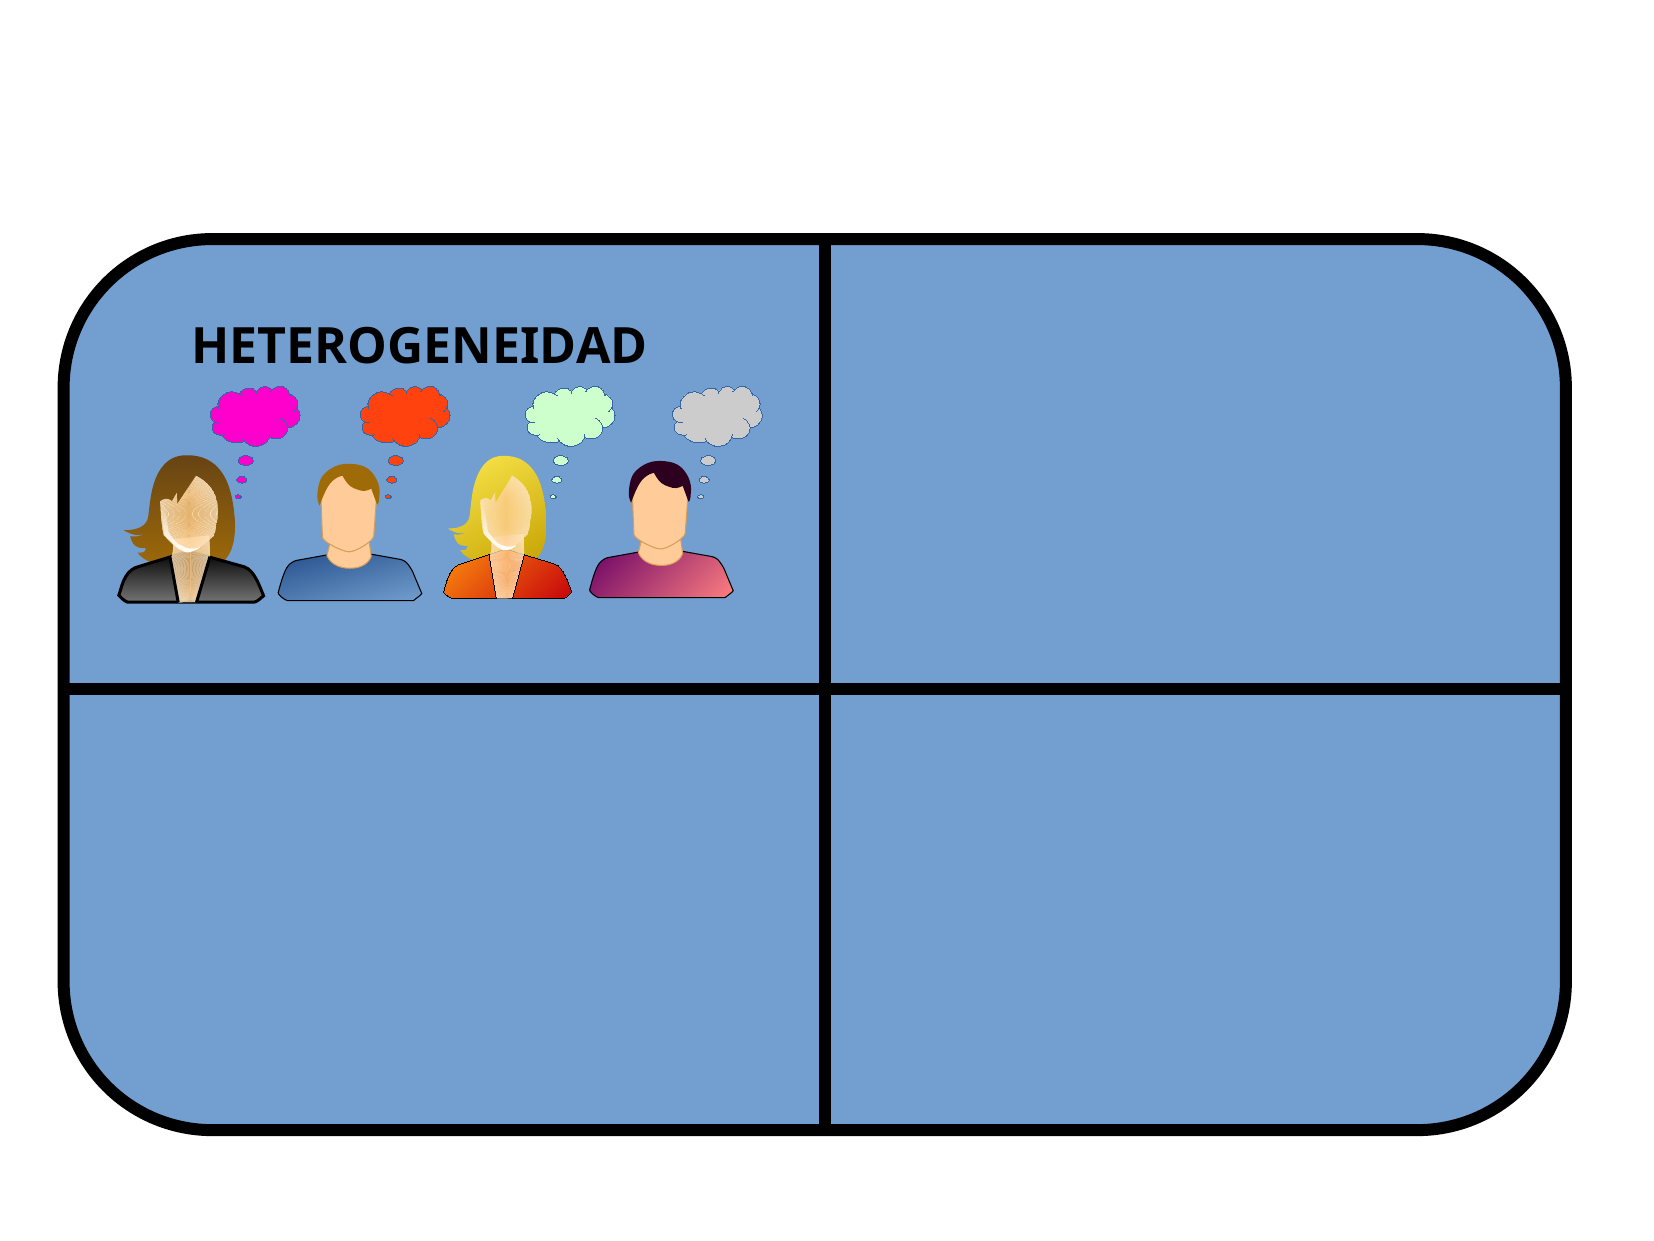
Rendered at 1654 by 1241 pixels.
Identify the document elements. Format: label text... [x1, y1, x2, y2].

text_box [63, 239, 1566, 1131]
text_box HETEROGENEIDAD [176, 303, 732, 377]
text_box [831, 239, 1566, 683]
